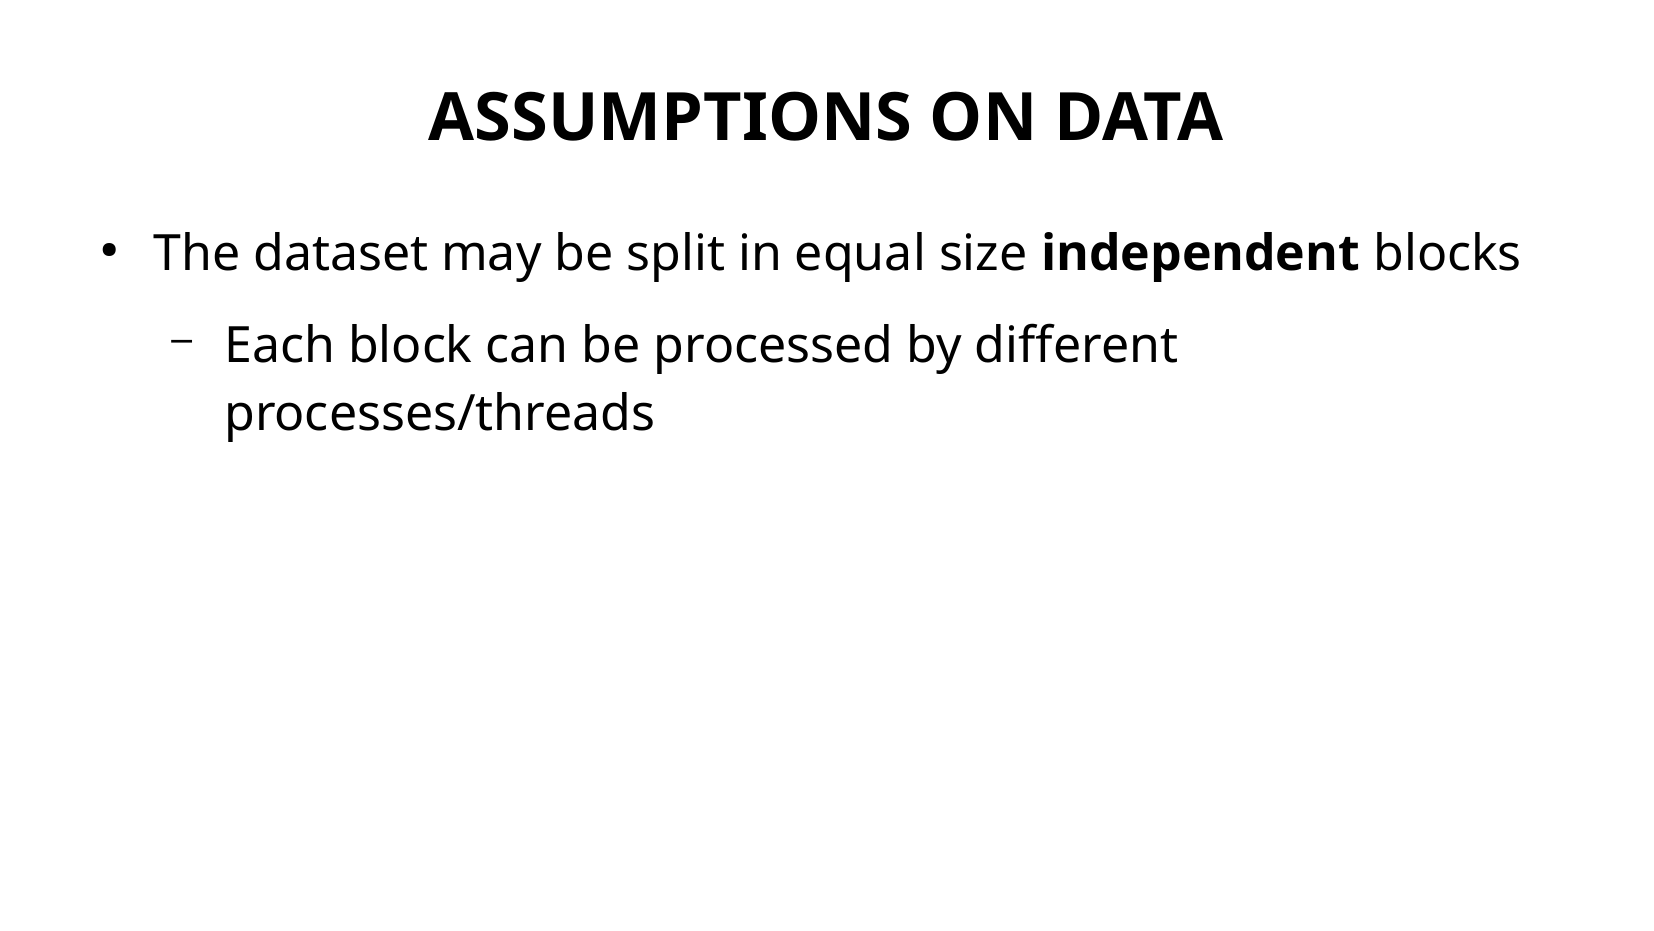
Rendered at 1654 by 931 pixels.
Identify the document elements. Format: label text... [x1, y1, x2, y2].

title ASSUMPTIONS ON DATA [82, 36, 1571, 193]
list The dataset may be split in equal size independent blocks Each block can be processed by different processes/threads [82, 217, 1571, 757]
